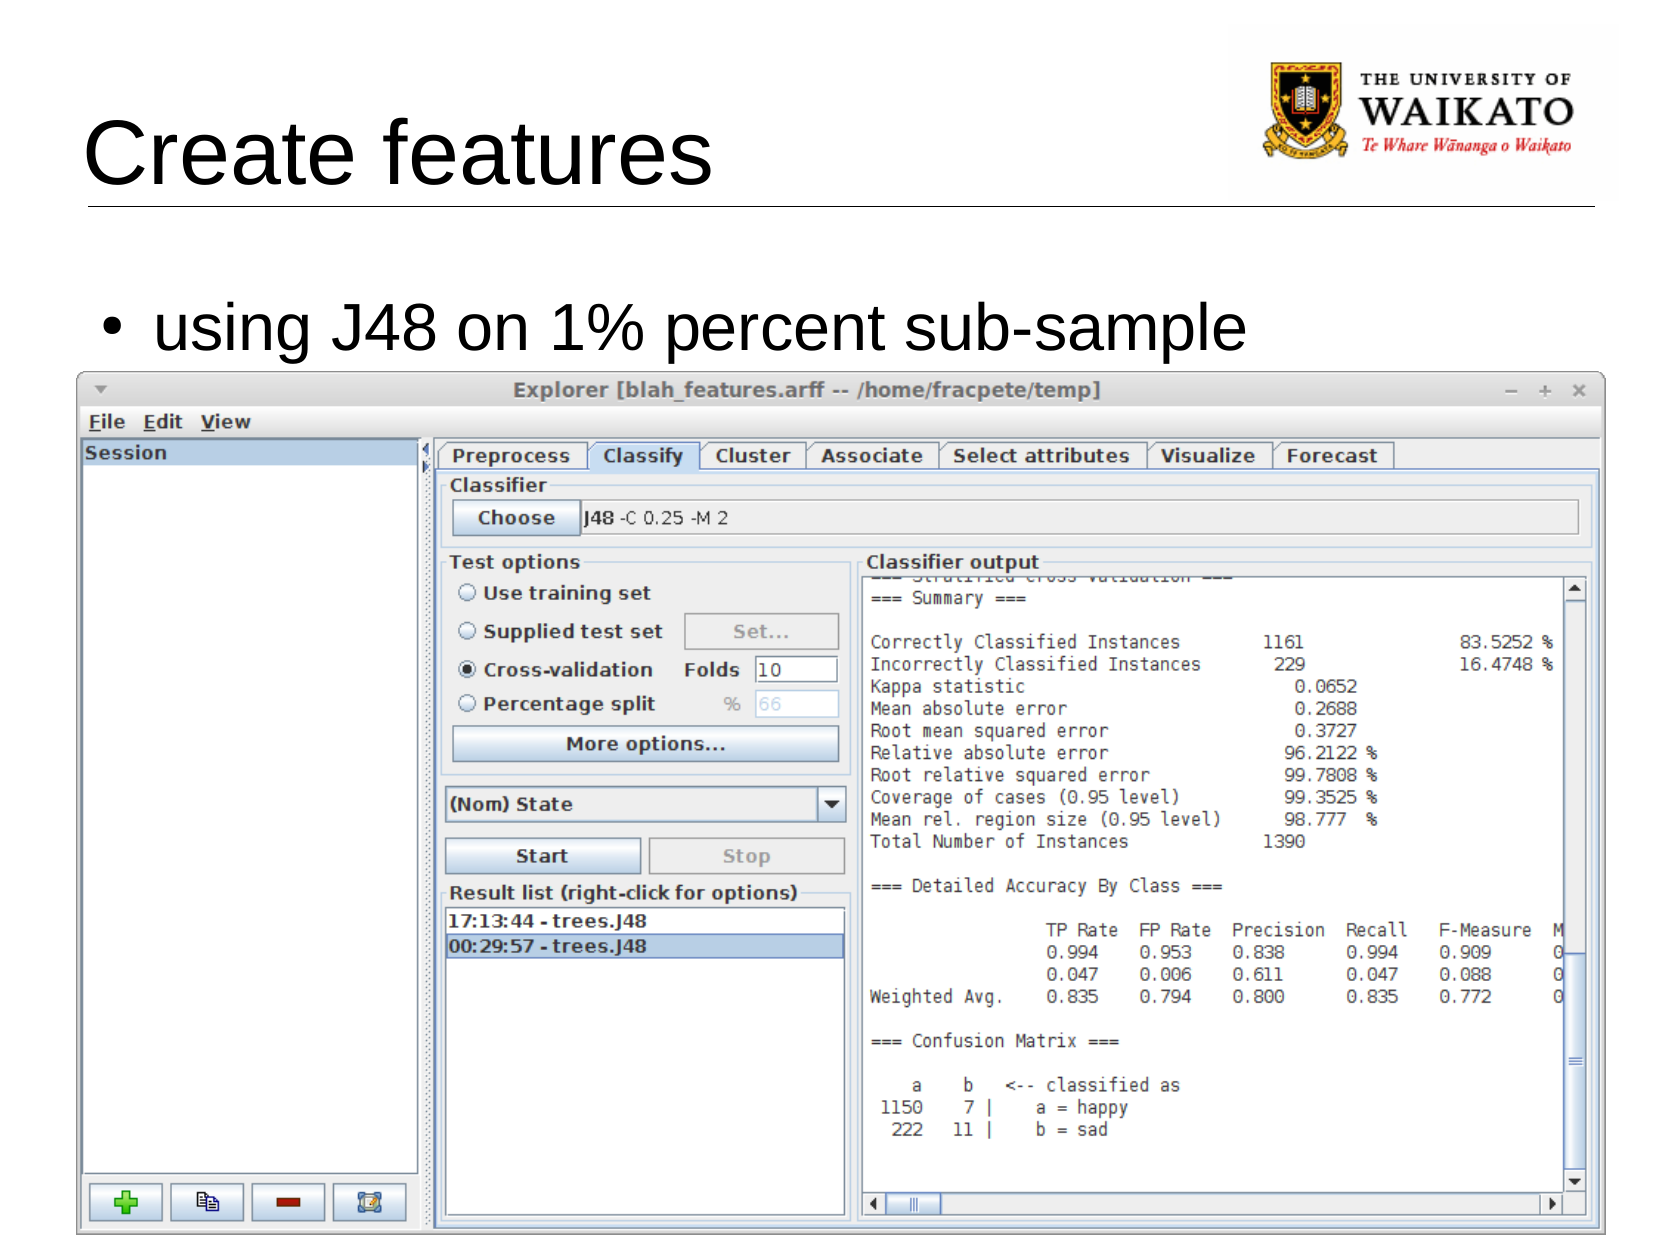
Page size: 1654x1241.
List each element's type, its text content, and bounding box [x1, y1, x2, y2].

picture [1228, 24, 1619, 201]
list using J48 on 1% percent sub-sample [82, 290, 1571, 371]
title Create features [82, 49, 1571, 257]
picture [76, 371, 1606, 1235]
